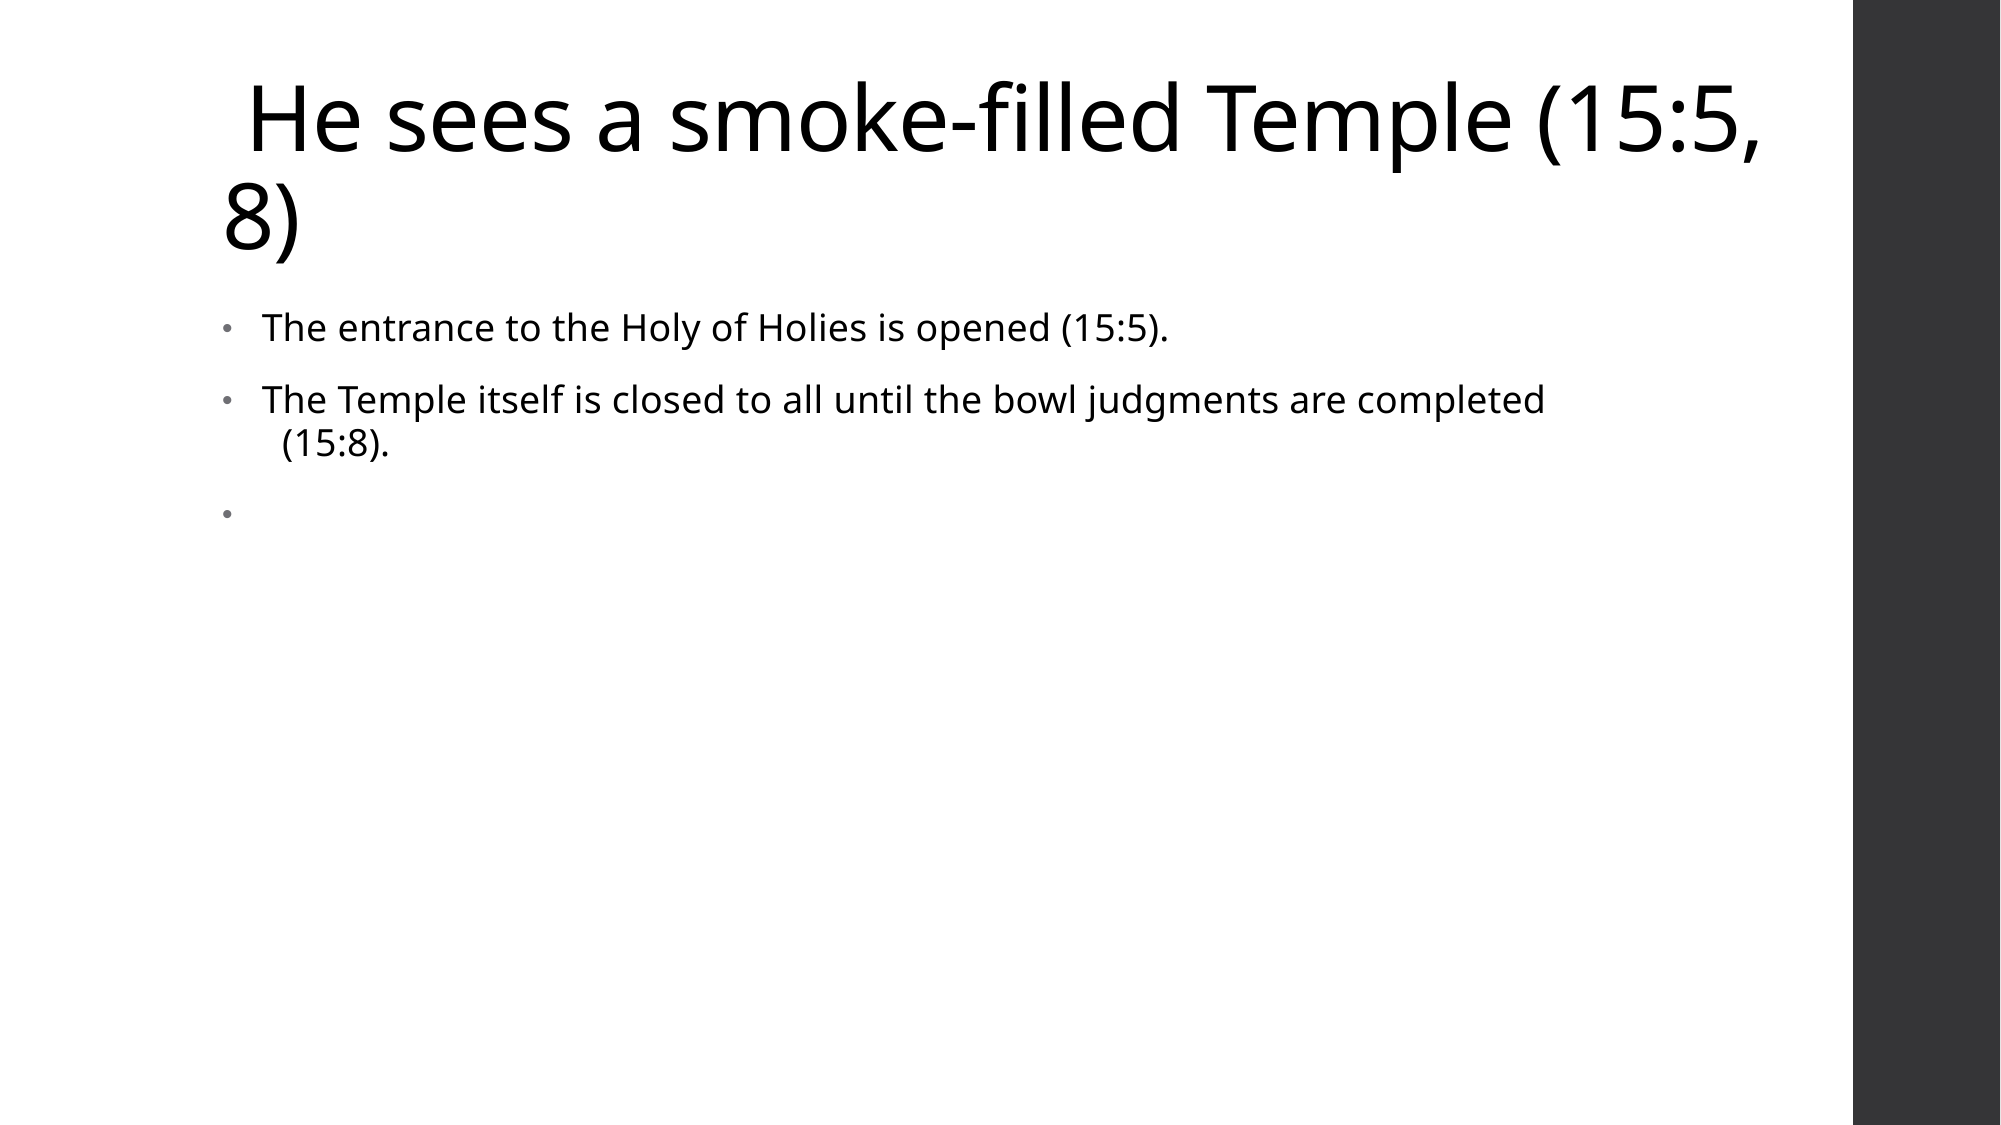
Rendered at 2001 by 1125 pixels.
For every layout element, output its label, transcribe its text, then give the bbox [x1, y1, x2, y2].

list The entrance to the Holy of Holies is opened (15:5). The Temple itself is closed to all until the bowl judgments are completed (15:8). [206, 299, 1617, 1014]
title He sees a smoke-filled Temple (15:5, 8) [206, 60, 1797, 278]
